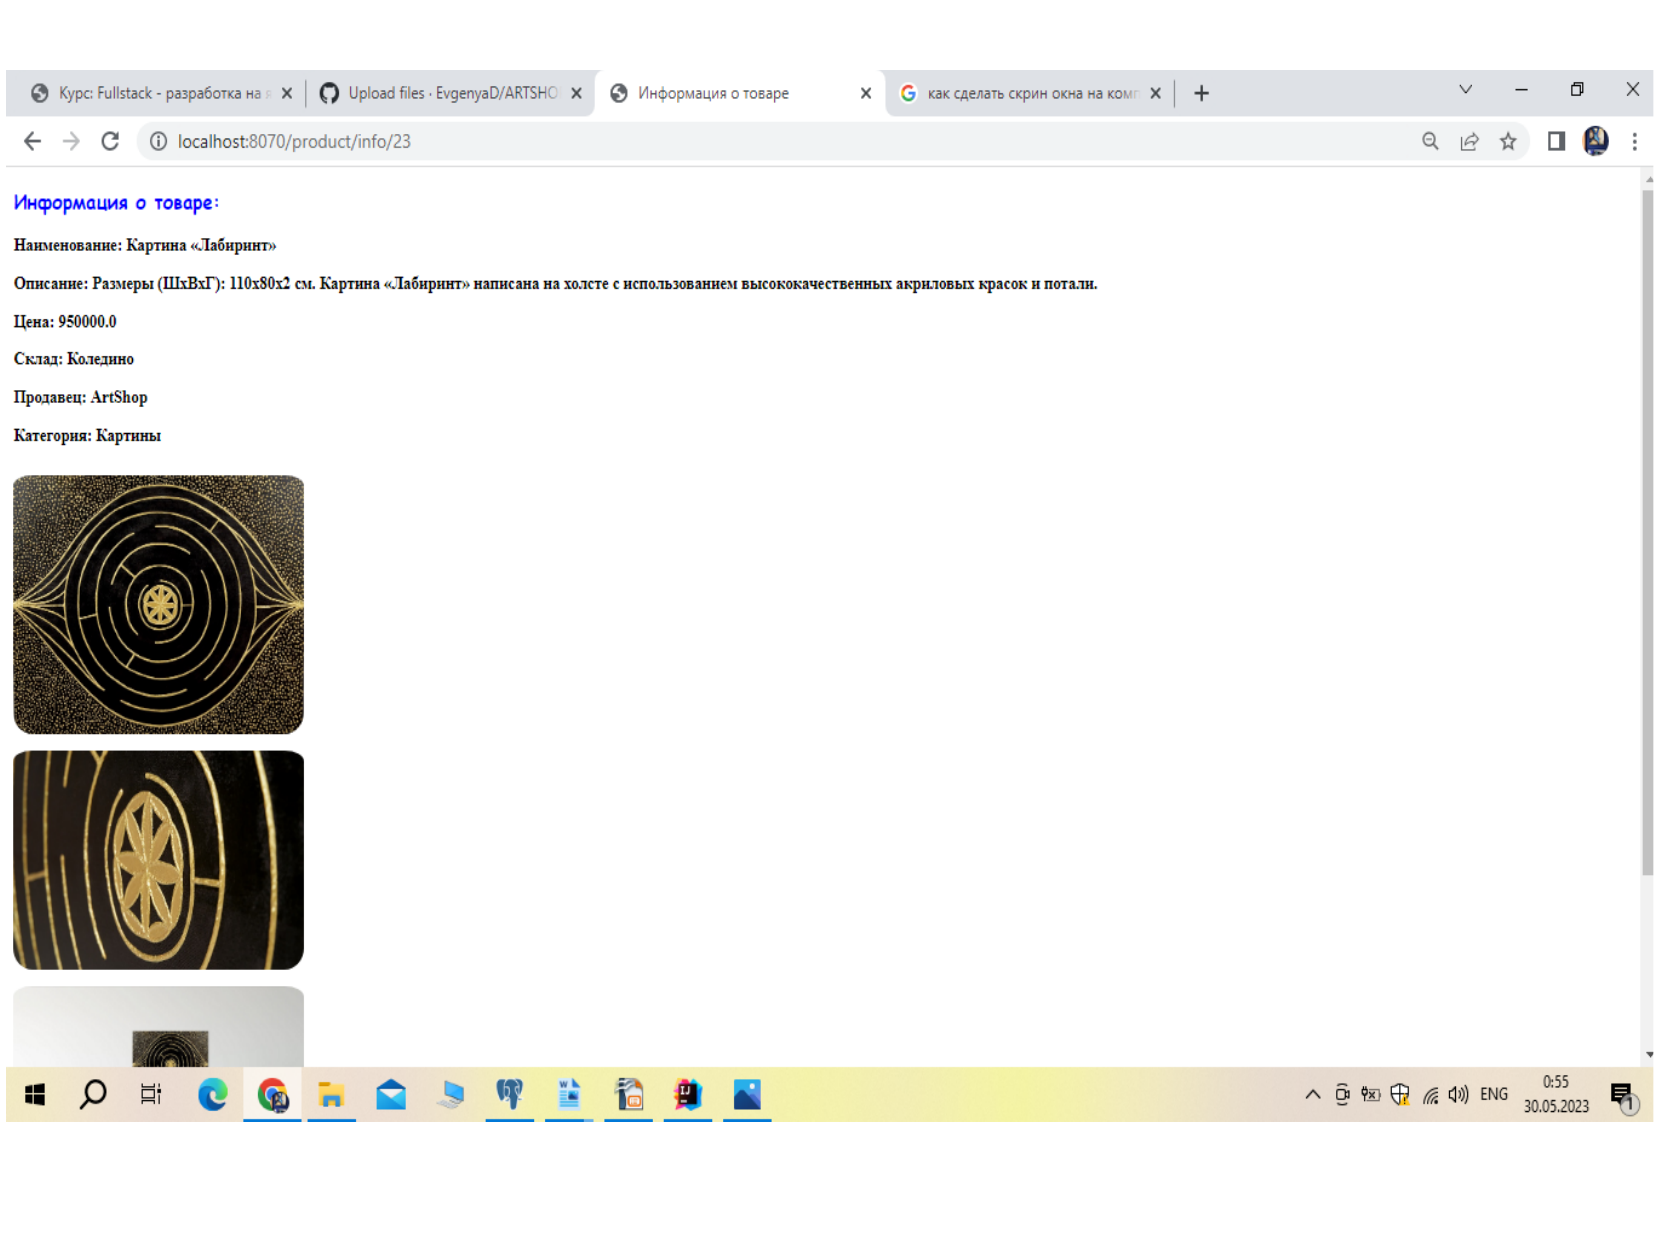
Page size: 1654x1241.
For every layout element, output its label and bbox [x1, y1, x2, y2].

picture [6, 70, 1654, 1123]
